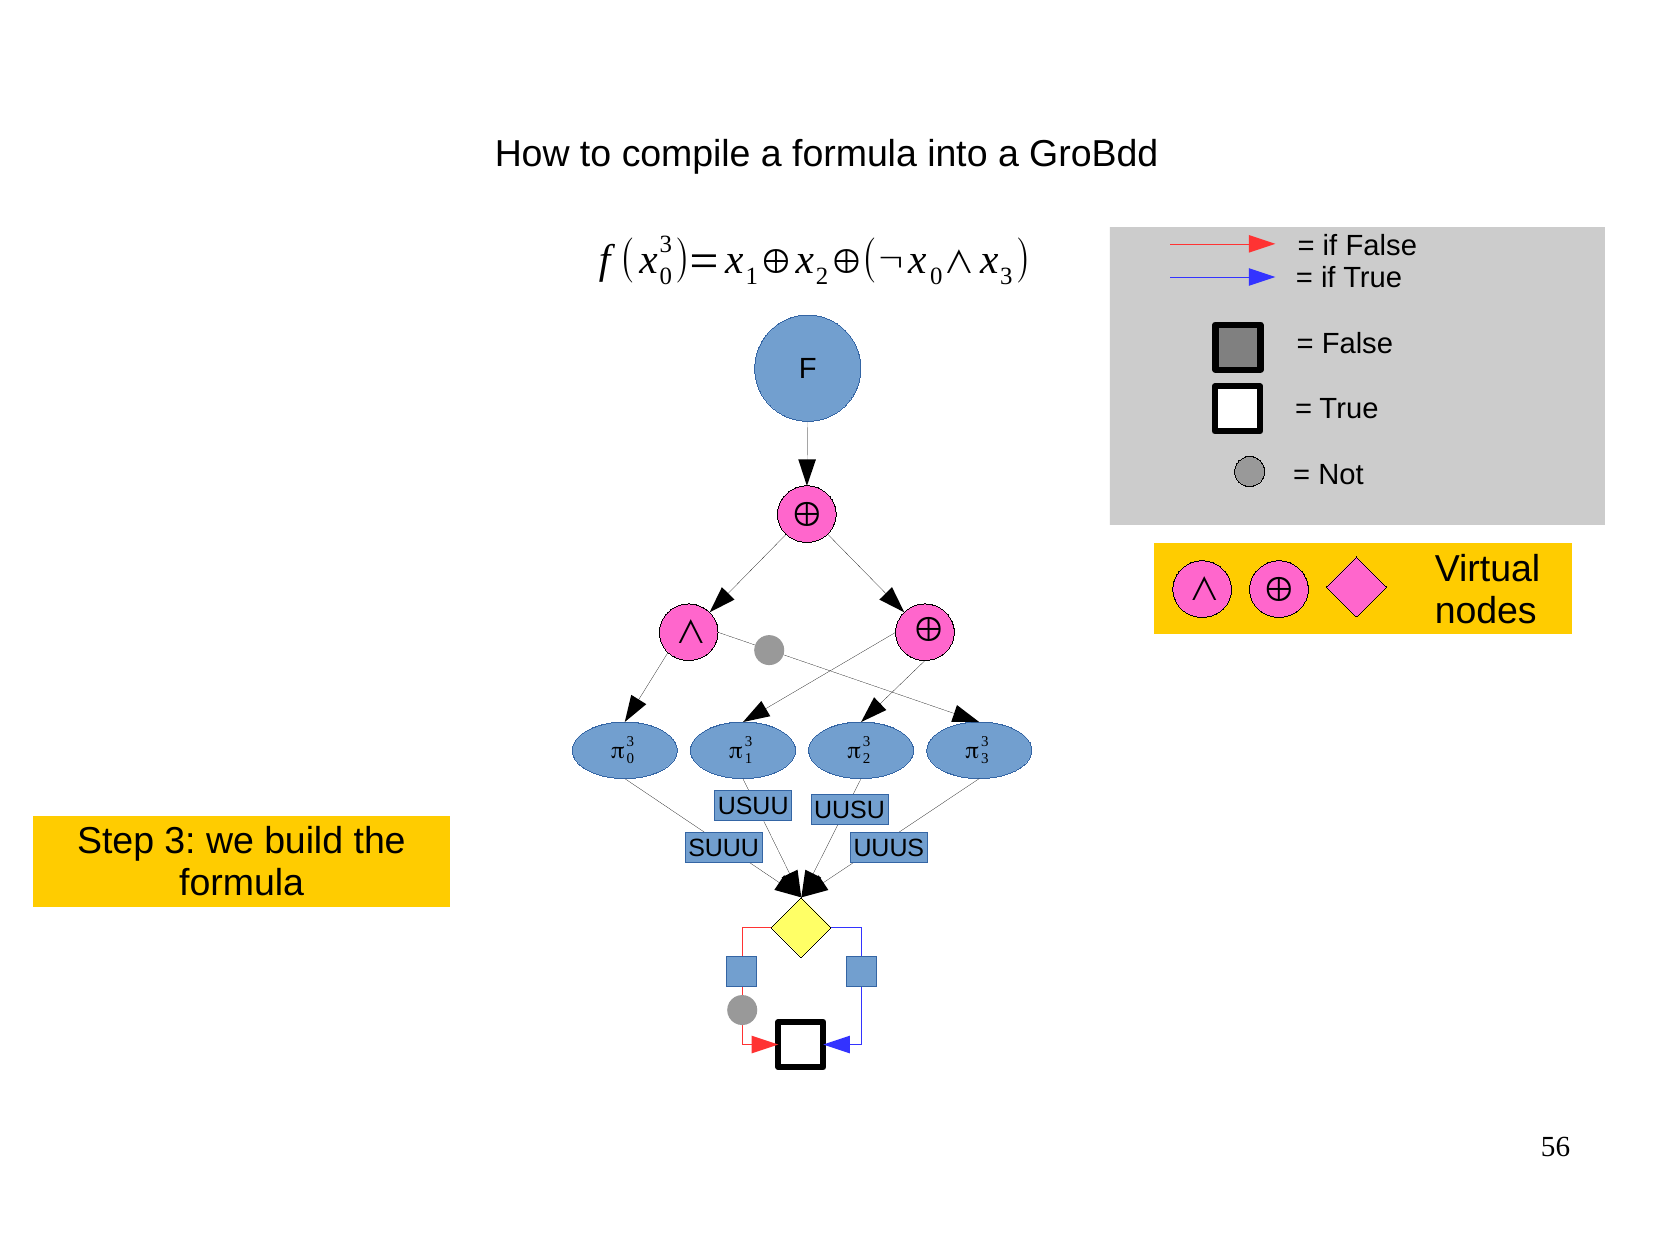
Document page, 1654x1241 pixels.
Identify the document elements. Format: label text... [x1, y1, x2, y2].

chart [841, 731, 877, 767]
chart [604, 731, 641, 767]
text_box [1215, 386, 1261, 432]
title How to compile a formula into a GroBdd [82, 49, 1571, 257]
chart [590, 257, 1036, 289]
text_box UUUS [850, 832, 928, 863]
text_box [787, 535, 827, 543]
text_box [1234, 456, 1265, 487]
text_box SUUU [685, 832, 763, 863]
text_box F [754, 315, 861, 422]
text_box Virtual nodes [1420, 540, 1571, 639]
text_box [830, 496, 837, 532]
chart [782, 488, 830, 535]
text_box USUU [714, 790, 792, 821]
chart [722, 731, 759, 767]
chart [904, 603, 952, 651]
chart [1254, 563, 1302, 610]
text_box = if False = if True = False = True = Not [1109, 227, 1605, 525]
chart [959, 731, 995, 767]
text_box [846, 956, 877, 987]
text_box [771, 897, 831, 958]
text_box [668, 653, 709, 661]
text_box [754, 635, 785, 666]
text_box [808, 722, 914, 779]
text_box Step 3: we build the formula [33, 816, 450, 907]
text_box [572, 722, 678, 779]
text_box UUSU [811, 794, 889, 825]
text_box [1215, 324, 1261, 370]
text_box [659, 612, 668, 652]
text_box [777, 499, 782, 530]
text_box [926, 722, 1032, 779]
chart [668, 606, 716, 653]
text_box [726, 956, 757, 987]
text_box [690, 722, 796, 779]
chart [1181, 563, 1229, 610]
text_box [778, 1022, 824, 1068]
text_box [1154, 543, 1420, 634]
text_box [727, 995, 758, 1026]
text_box [895, 613, 947, 661]
